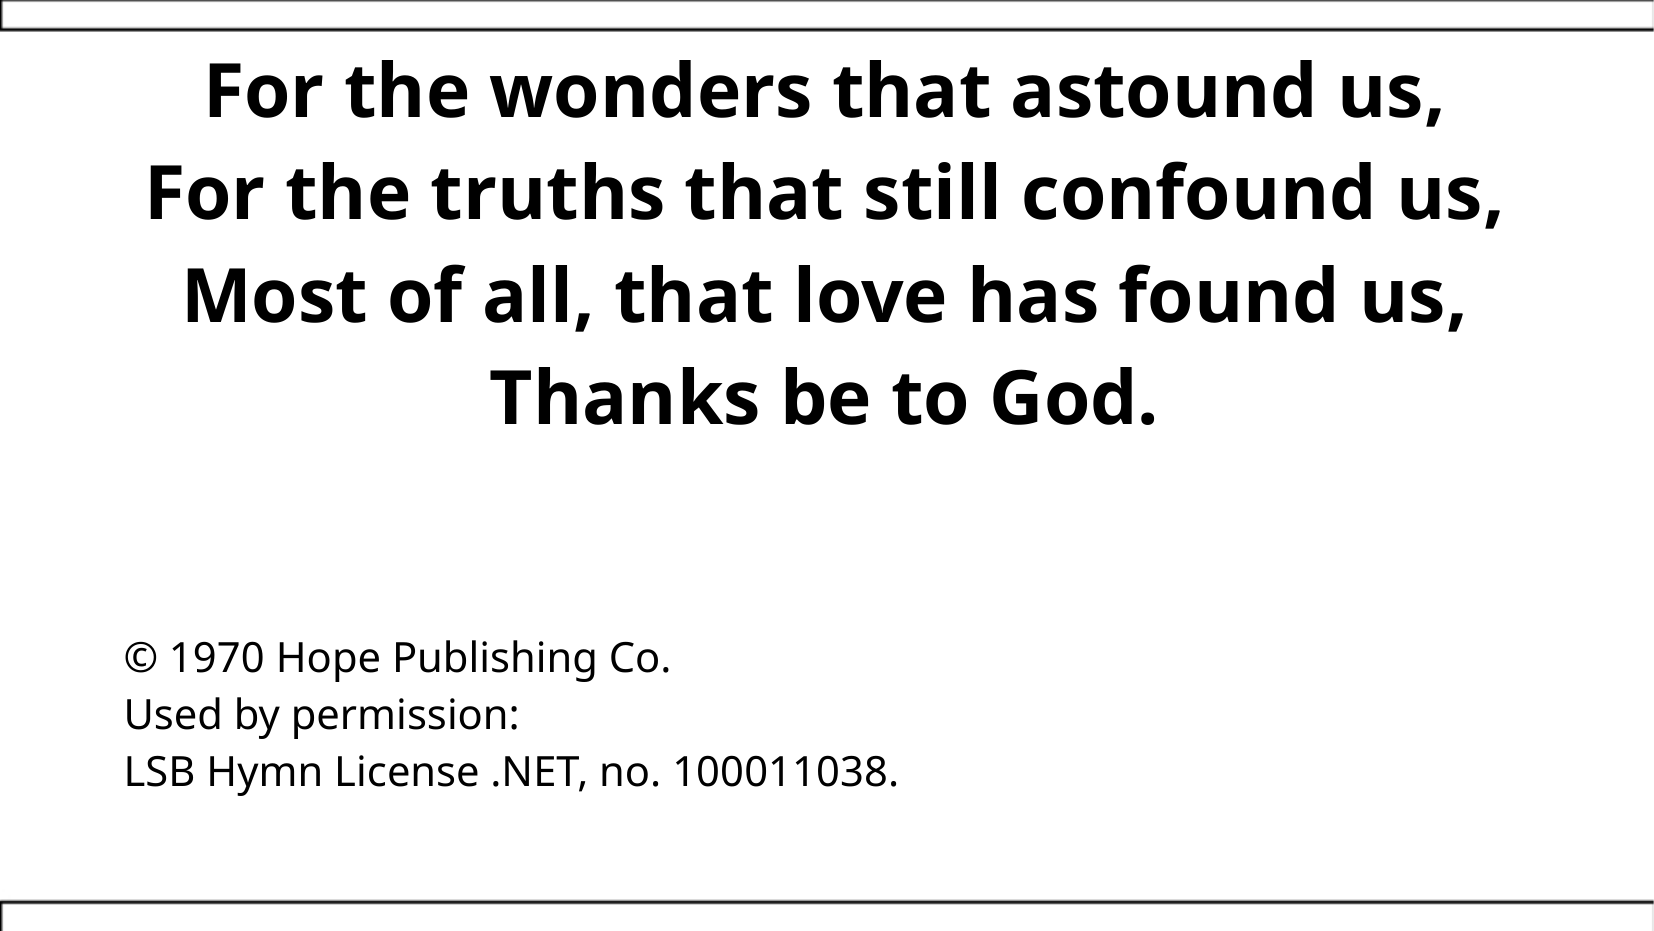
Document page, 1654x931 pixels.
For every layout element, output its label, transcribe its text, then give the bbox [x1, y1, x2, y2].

text_box For the wonders that astound us, For the truths that still confound us, Most of all, that love has found us, Thanks be to God. © 1970 Hope Publishing Co. Used by permission: LSB Hymn License .NET, no. 100011038. [90, 30, 1561, 789]
picture [0, 0, 1654, 931]
